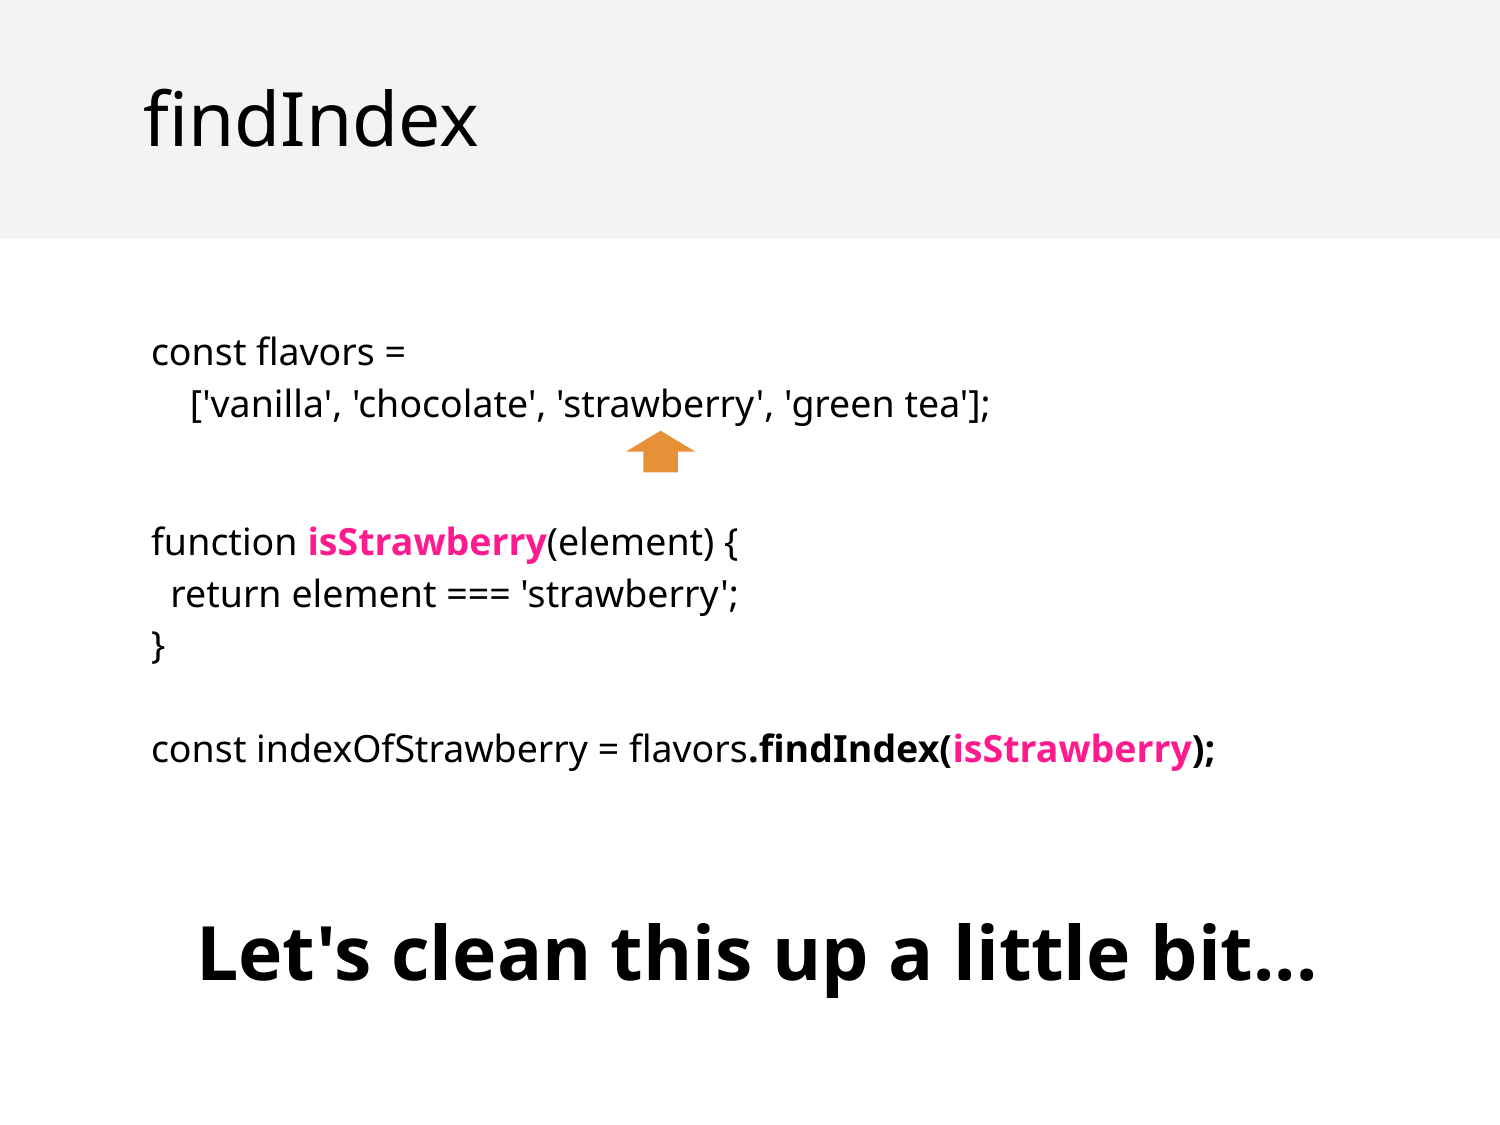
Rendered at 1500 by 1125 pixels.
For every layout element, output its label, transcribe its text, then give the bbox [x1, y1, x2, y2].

text_box function isStrawberry(element) { return element === 'strawberry'; } const indexOfStrawberry = flavors.findIndex(isStrawberry); [135, 496, 1380, 797]
text_box const flavors = ['vanilla', 'chocolate', 'strawberry', 'green tea']; [135, 306, 1380, 448]
title findIndex [128, 56, 1372, 183]
text_box Let's clean this up a little bit... [135, 813, 1380, 1075]
text_box [625, 430, 696, 473]
